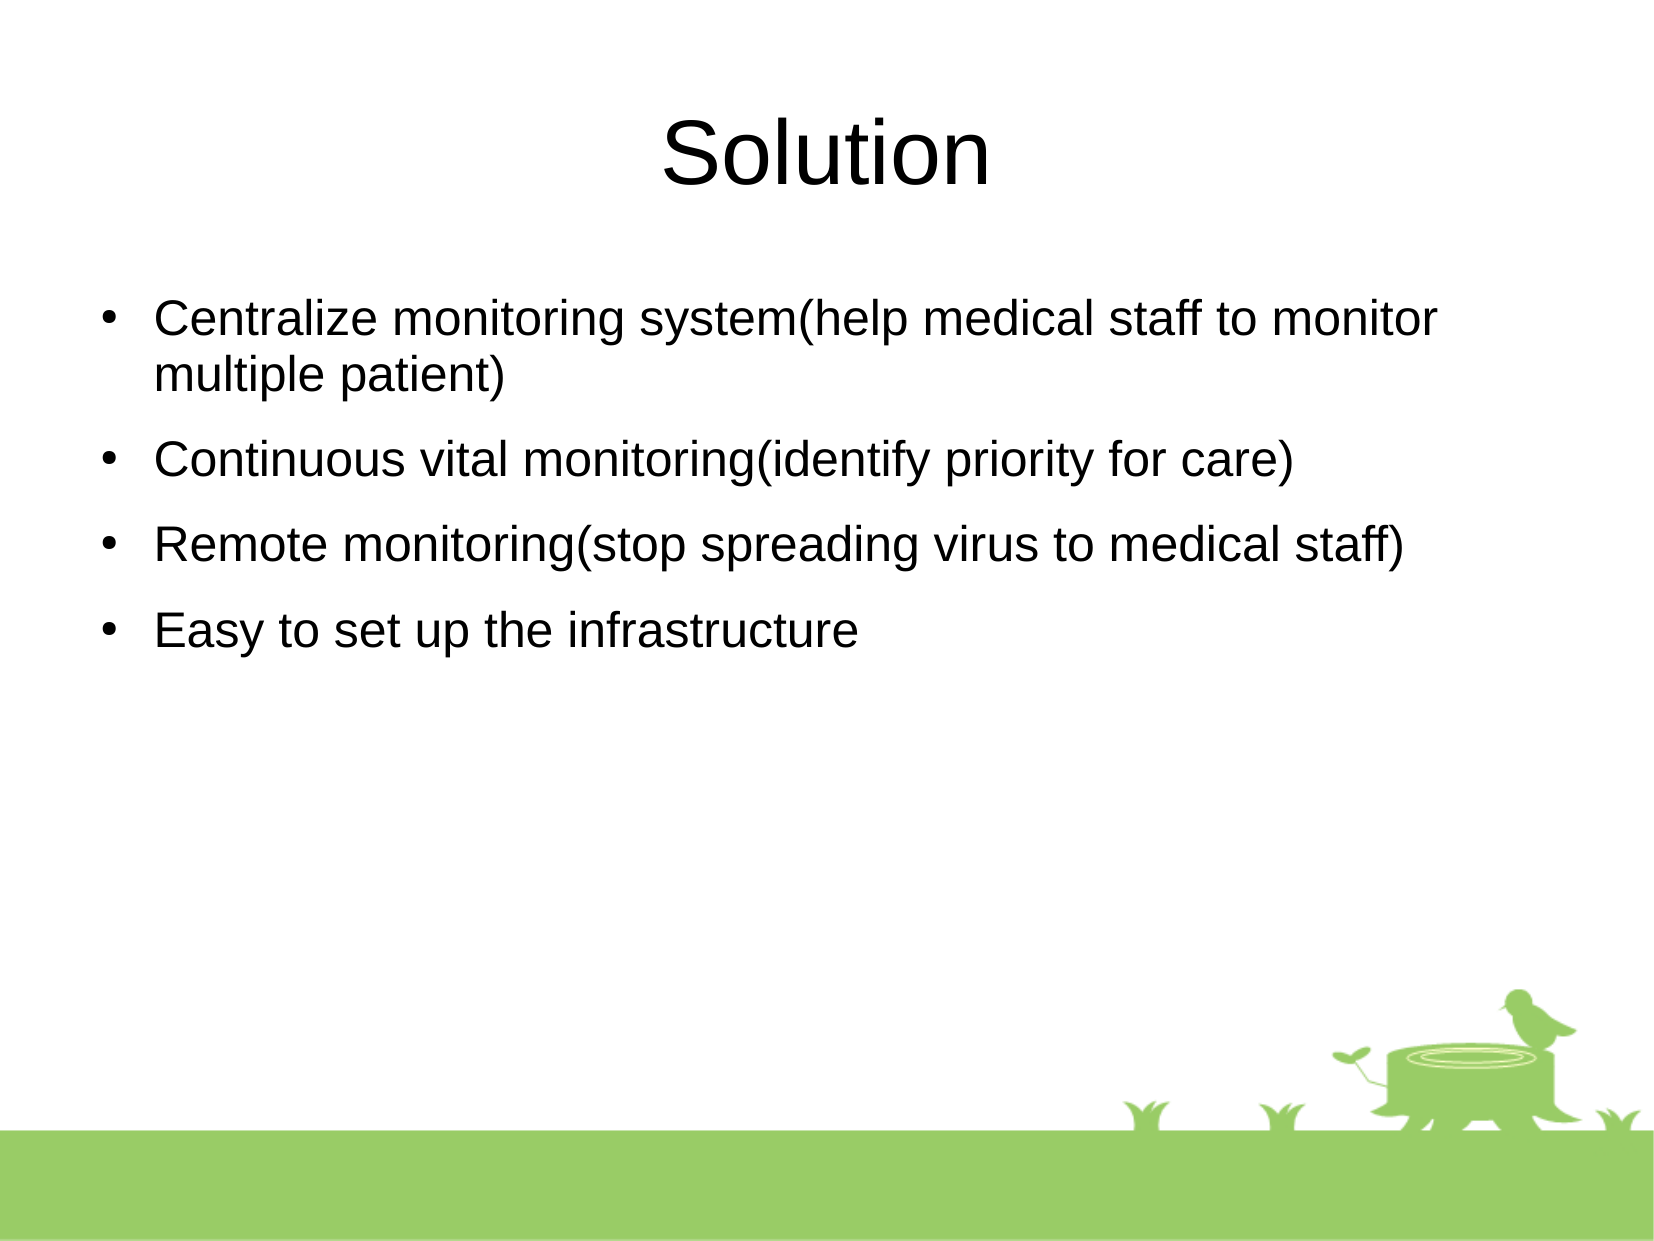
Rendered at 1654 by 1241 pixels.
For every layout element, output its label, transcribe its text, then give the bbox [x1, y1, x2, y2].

list Centralize monitoring system(help medical staff to monitor multiple patient) Continuous vital monitoring(identify priority for care) Remote monitoring(stop spreading virus to medical staff) Easy to set up the infrastructure [82, 290, 1571, 1010]
picture [0, 0, 1654, 1241]
title Solution [82, 49, 1571, 257]
